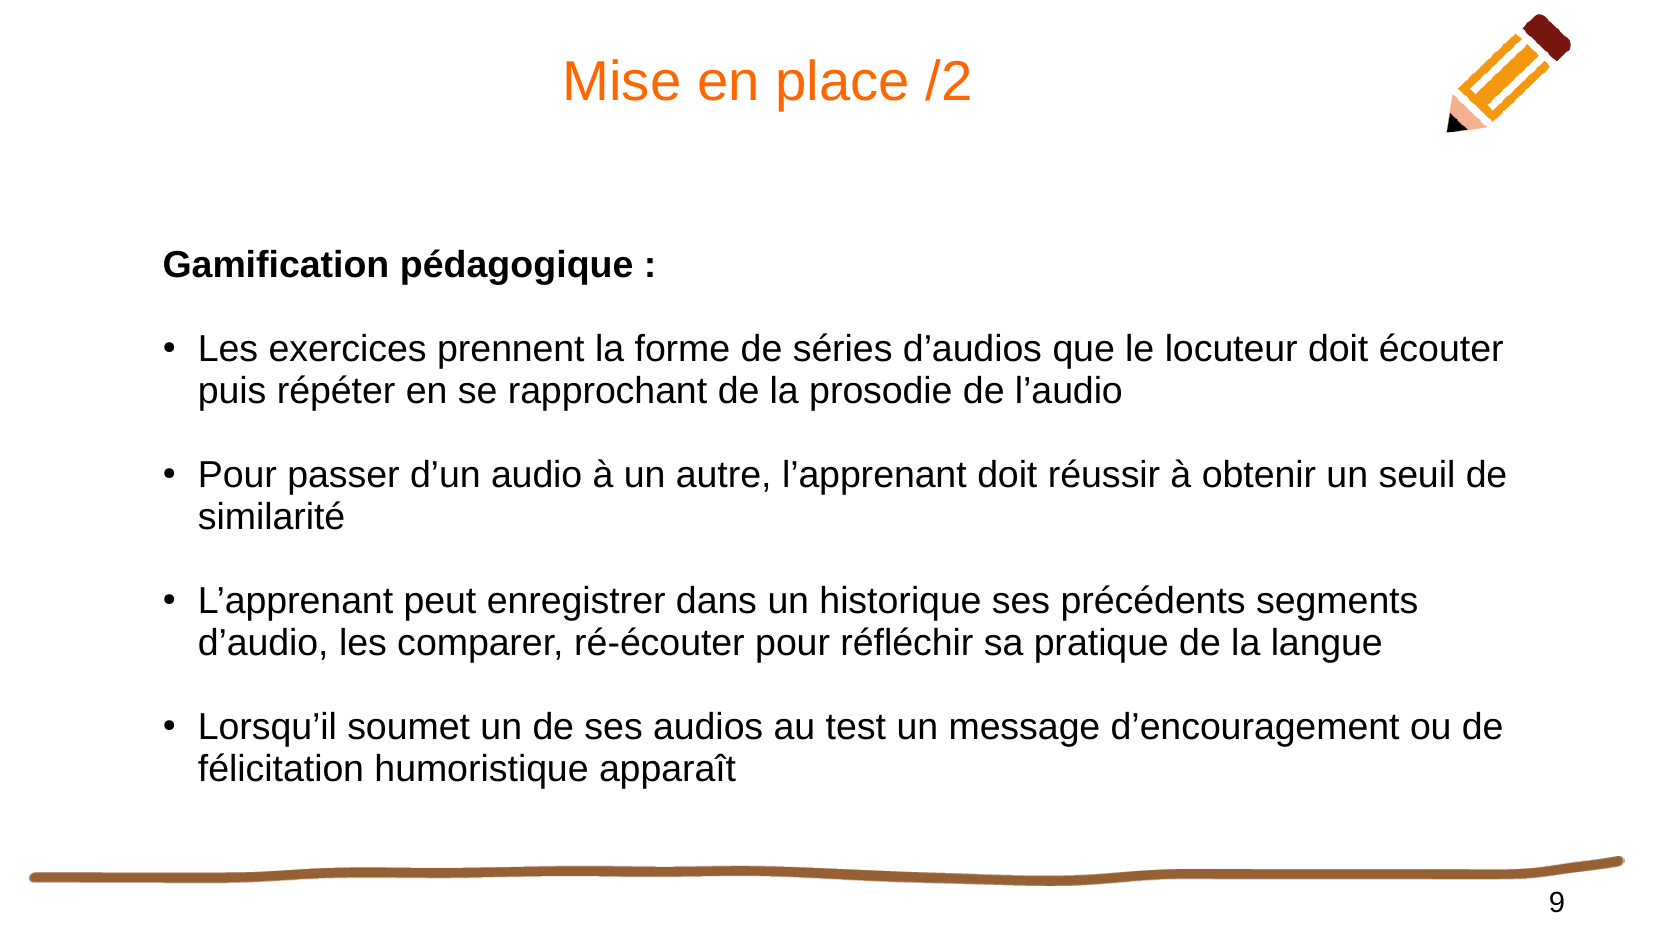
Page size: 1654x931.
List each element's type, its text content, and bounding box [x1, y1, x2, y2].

picture [1446, 14, 1571, 133]
title Mise en place /2 [88, 29, 1447, 133]
picture [29, 856, 1625, 886]
text_box Gamification pédagogique : Les exercices prennent la forme de séries d’audios que le locuteur doit écouter puis répéter en se rapprochant de la prosodie de l’audio Pour passer d’un audio à un autre, l’apprenant doit réussir à obtenir un seuil de similarité L’apprenant peut enregistrer dans un historique ses précédents segments d’audio, les comparer, ré-écouter pour réfléchir sa pratique de la langue Lorsqu’il soumet un de ses audios au test un message d’encouragement ou de félicitation humoristique apparaît [147, 236, 1565, 797]
